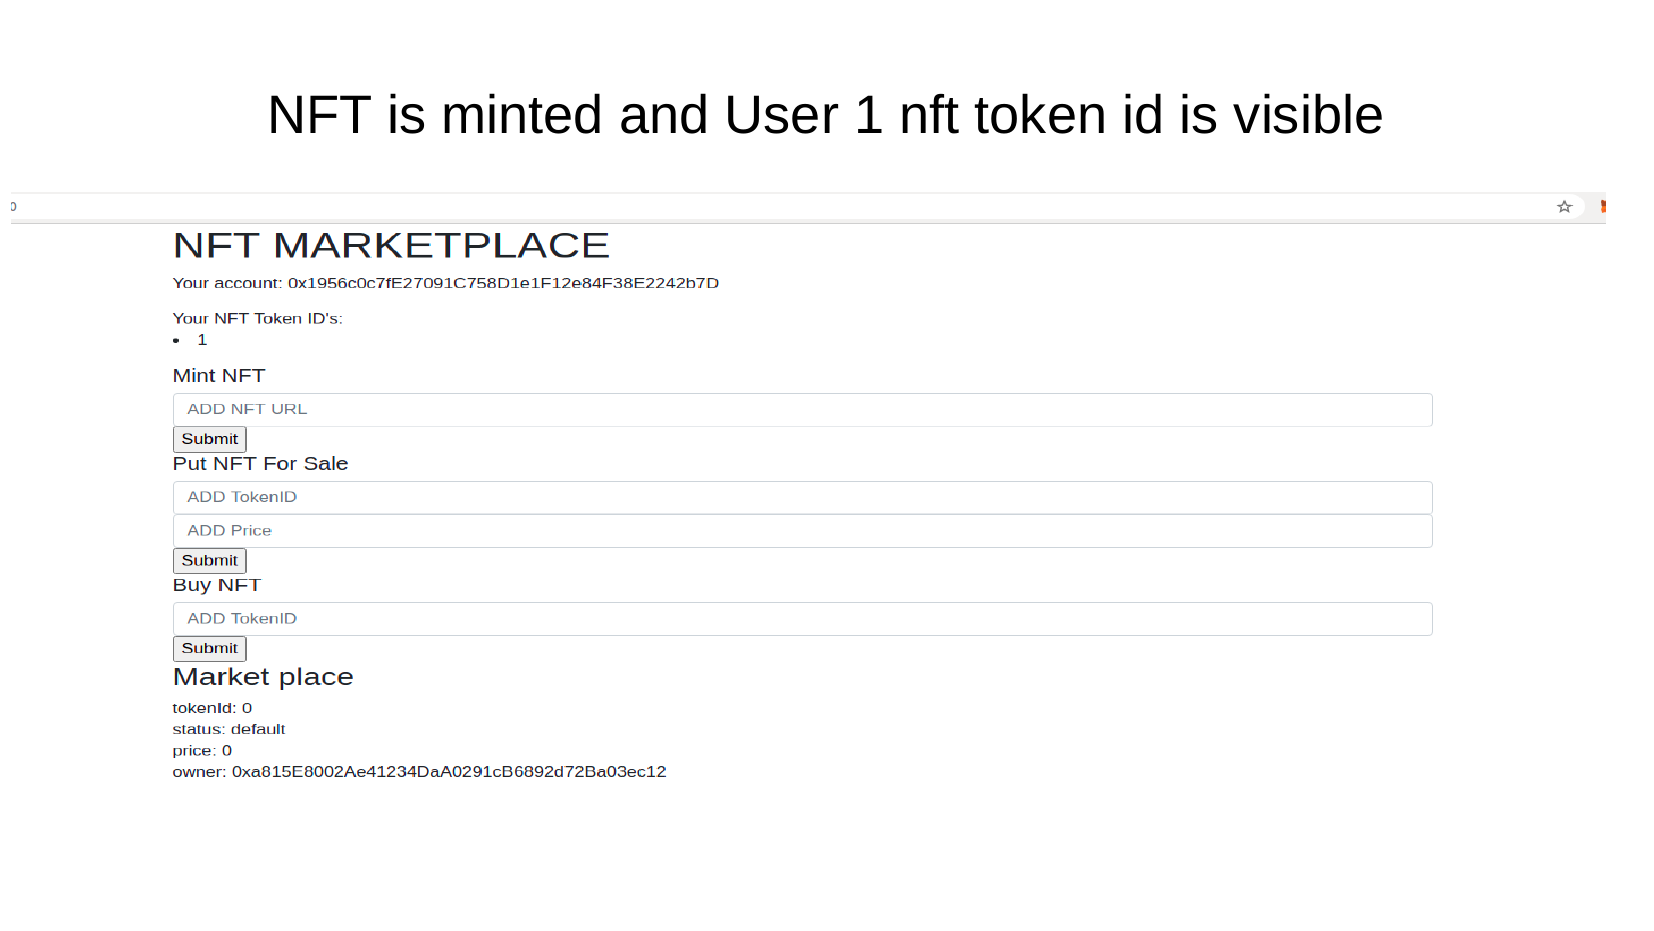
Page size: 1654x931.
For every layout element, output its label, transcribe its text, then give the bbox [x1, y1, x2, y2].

picture [11, 192, 1606, 931]
title NFT is minted and User 1 nft token id is visible [82, 37, 1571, 192]
